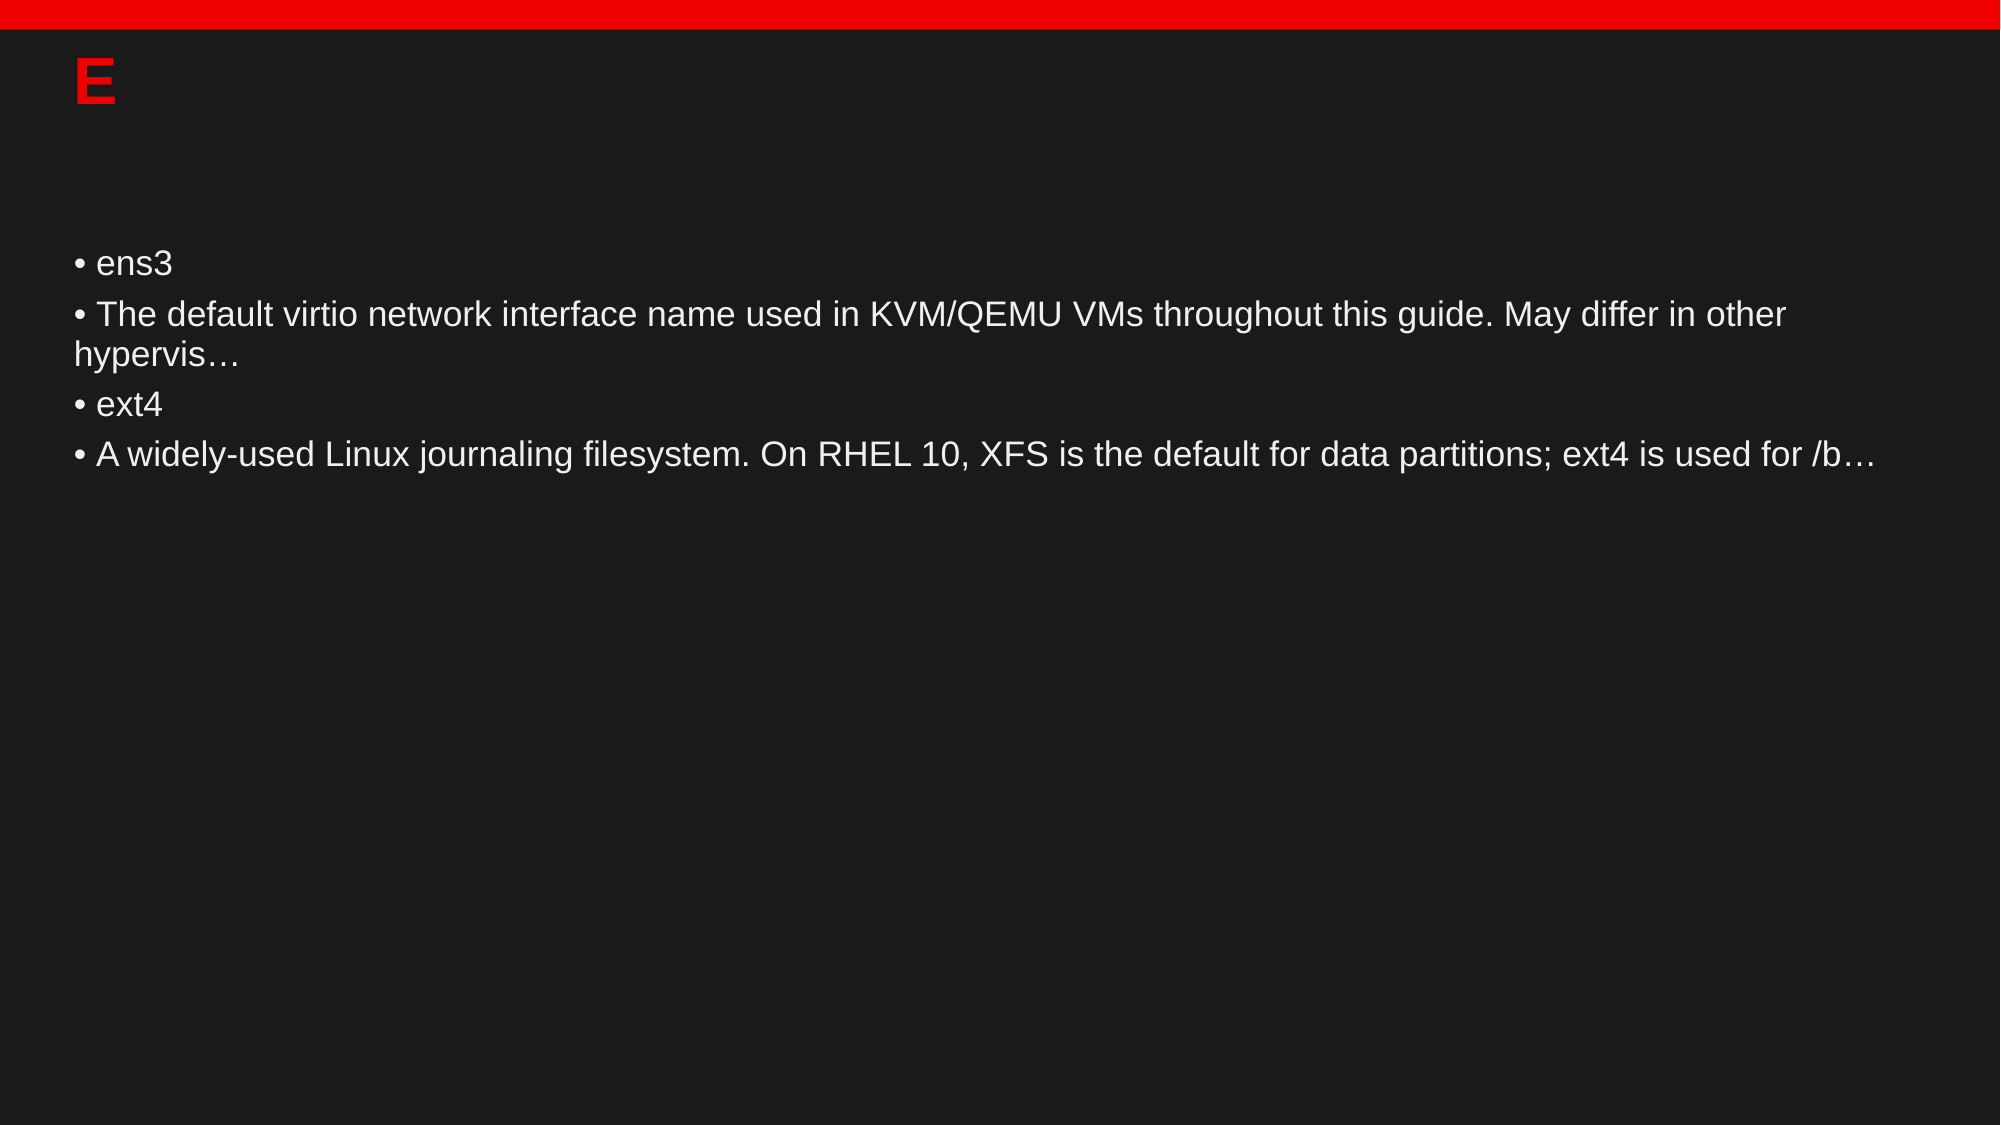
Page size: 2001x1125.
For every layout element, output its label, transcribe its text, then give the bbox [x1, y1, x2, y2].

text_box • ens3 • The default virtio network interface name used in KVM/QEMU VMs throughout this guide. May differ in other hypervis… • ext4 • A widely-used Linux journaling filesystem. On RHEL 10, XFS is the default for data partitions; ext4 is used for /b… [59, 236, 1942, 1037]
text_box [0, 0, 2001, 30]
text_box E [59, 36, 1942, 208]
